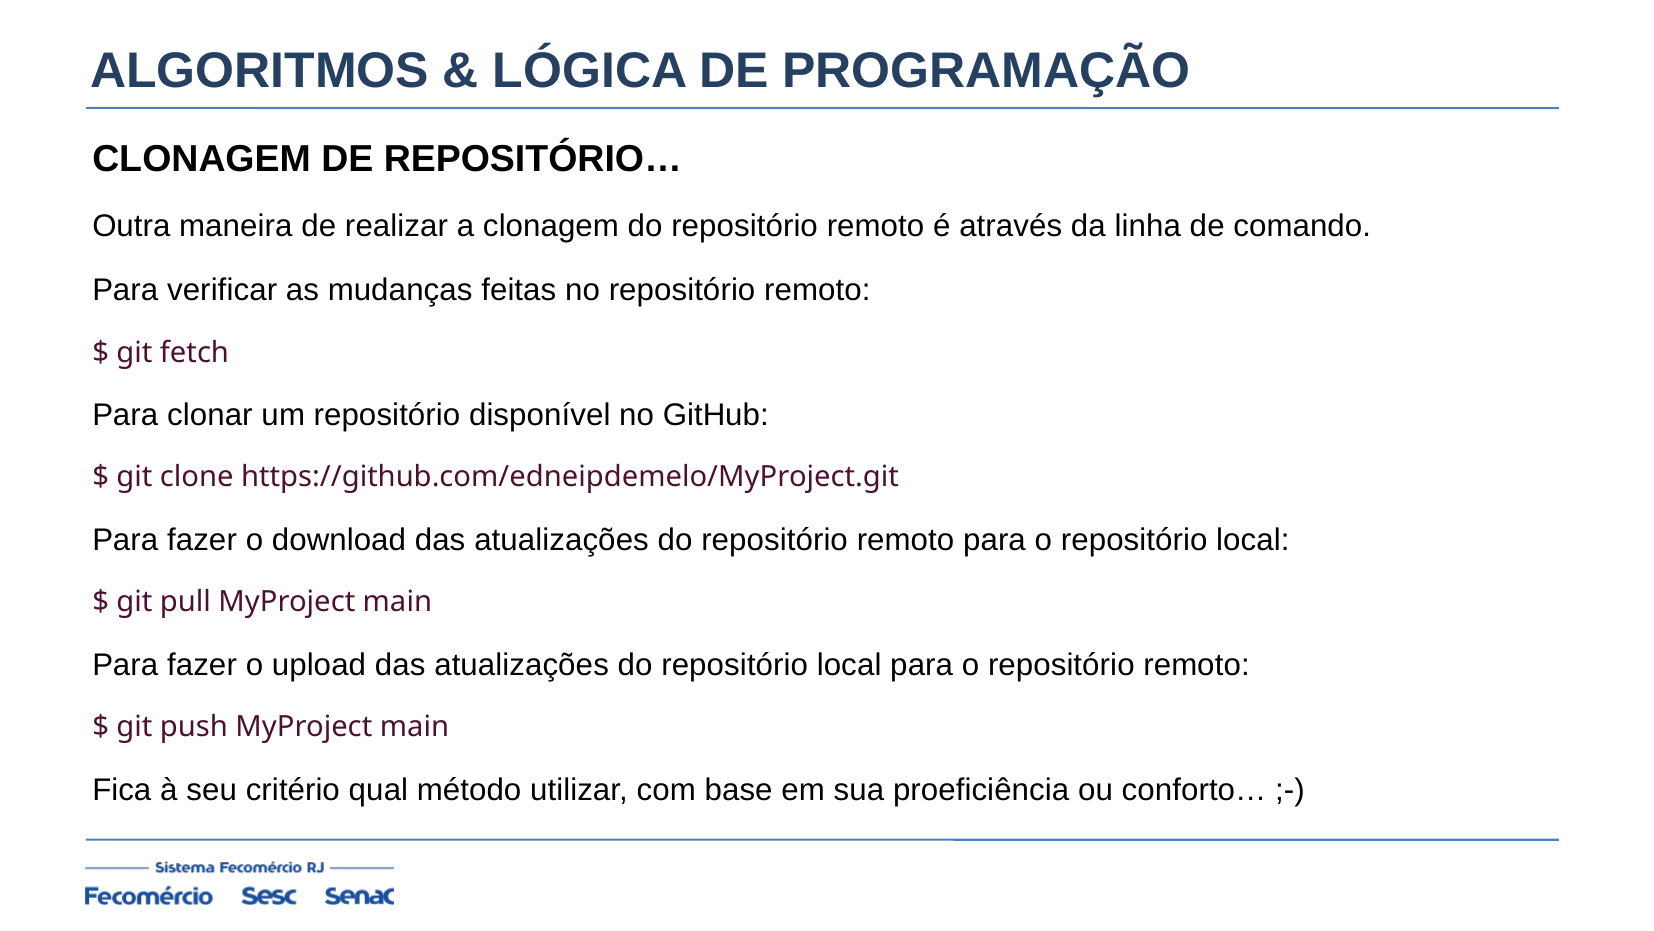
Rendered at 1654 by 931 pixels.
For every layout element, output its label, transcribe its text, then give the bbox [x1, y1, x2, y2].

picture [62, 845, 416, 921]
text_box ALGORITMOS & LÓGICA DE PROGRAMAÇÃO [90, 32, 1564, 104]
text_box CLONAGEM DE REPOSITÓRIO… Outra maneira de realizar a clonagem do repositório remoto é através da linha de comando. Para verificar as mudanças feitas no repositório remoto: $ git fetch Para clonar um repositório disponível no GitHub: $ git clone https://github.com/edneipdemelo/MyProject.git Para fazer o download das atualizações do repositório remoto para o repositório local: $ git pull MyProject main Para fazer o upload das atualizações do repositório local para o repositório remoto: $ git push MyProject main Fica à seu critério qual método utilizar, com base em sua proeficiência ou conforto… ;-) [77, 112, 1564, 836]
